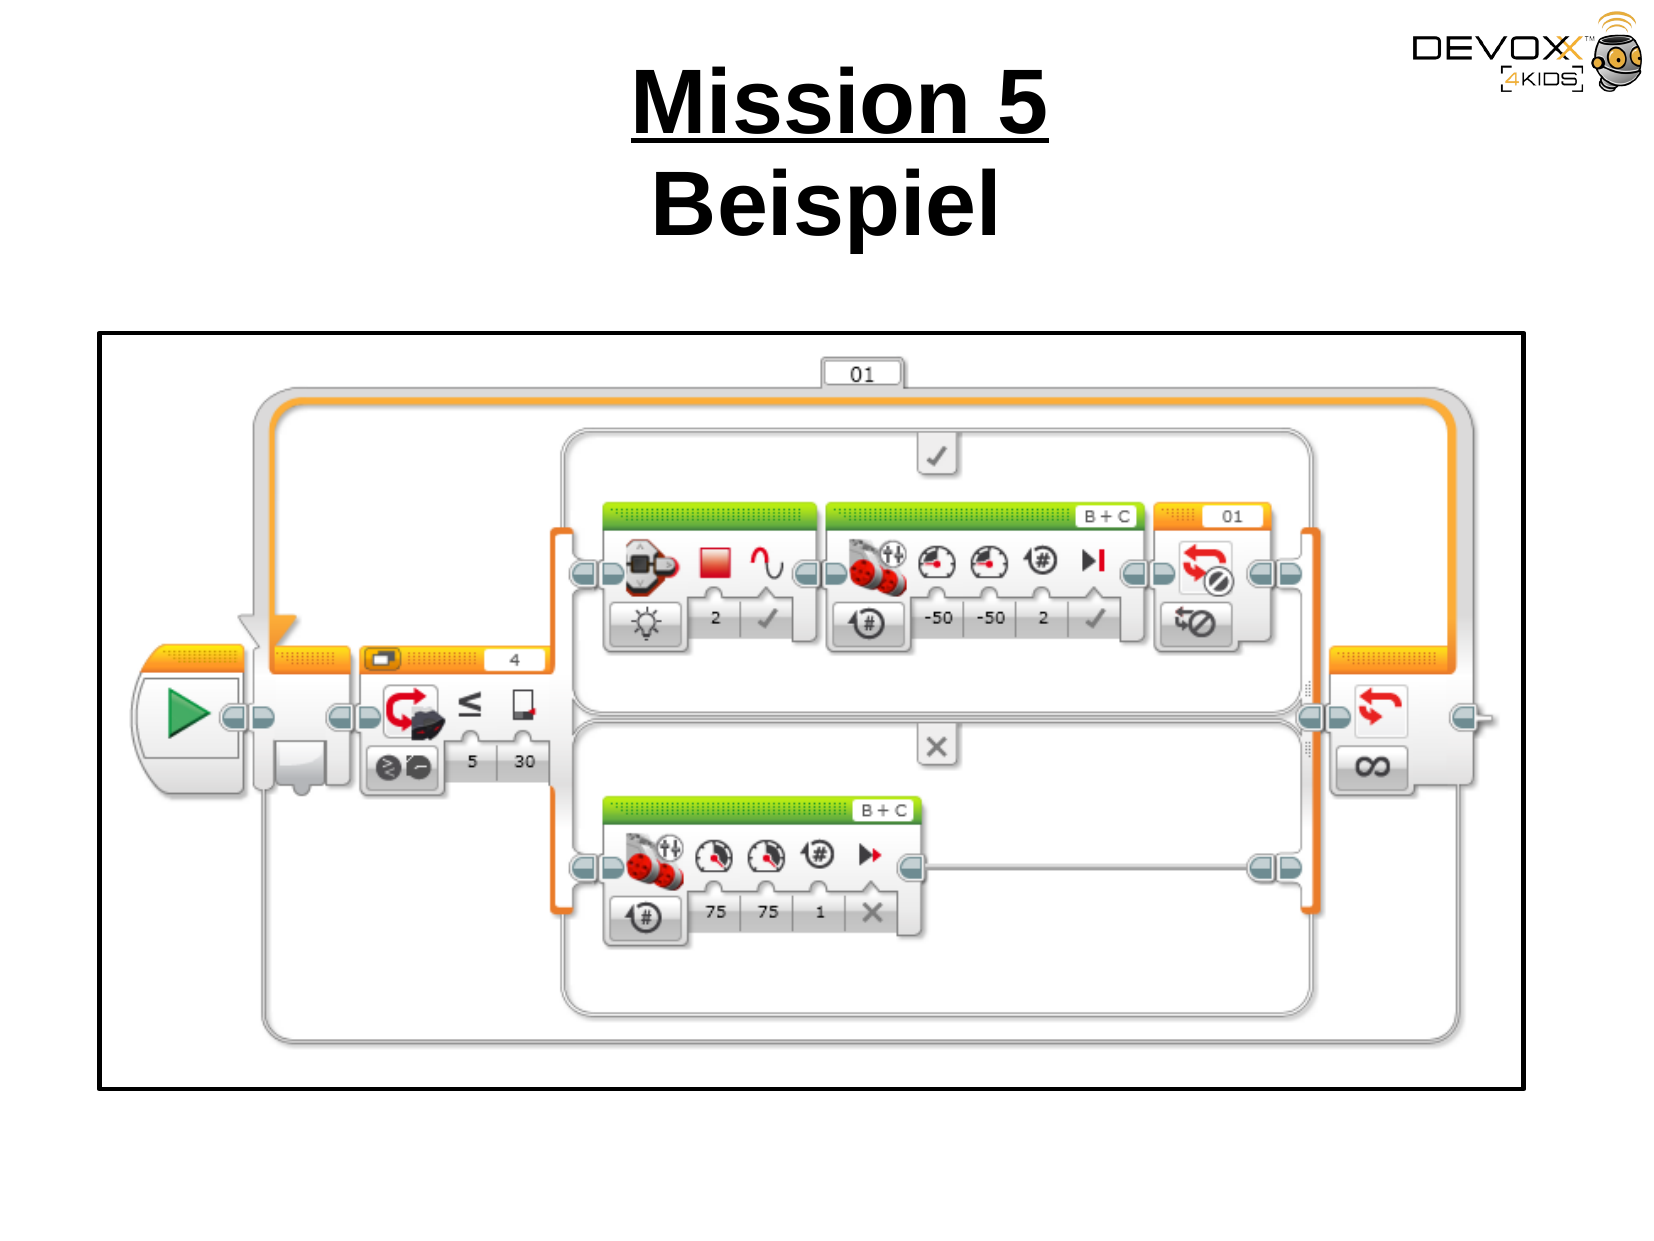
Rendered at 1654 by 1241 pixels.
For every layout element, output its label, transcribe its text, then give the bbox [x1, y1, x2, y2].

picture [101, 335, 1522, 1087]
title Mission 5 Beispiel [82, 49, 1571, 257]
picture [1413, 11, 1642, 92]
